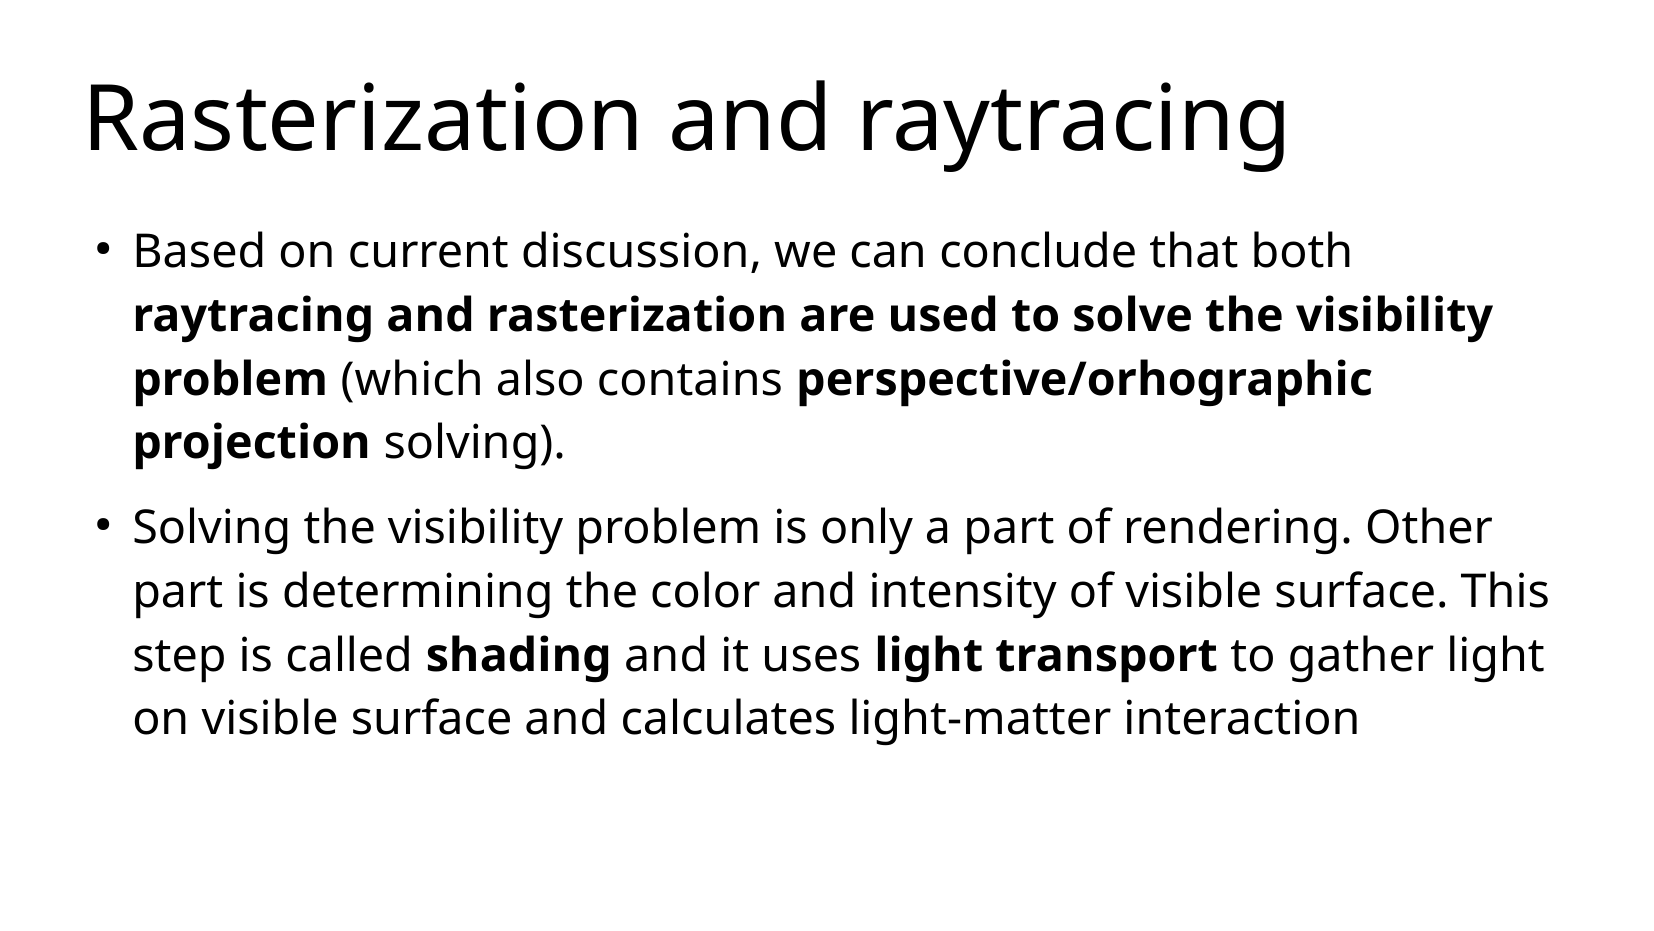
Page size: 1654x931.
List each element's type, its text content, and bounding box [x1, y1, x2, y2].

title Rasterization and raytracing [82, 37, 1571, 193]
list Based on current discussion, we can conclude that both raytracing and rasterization are used to solve the visibility problem (which also contains perspective/orhographic projection solving). Solving the visibility problem is only a part of rendering. Other part is determining the color and intensity of visible surface. This step is called shading and it uses light transport to gather light on visible surface and calculates light-matter interaction [82, 217, 1571, 758]
